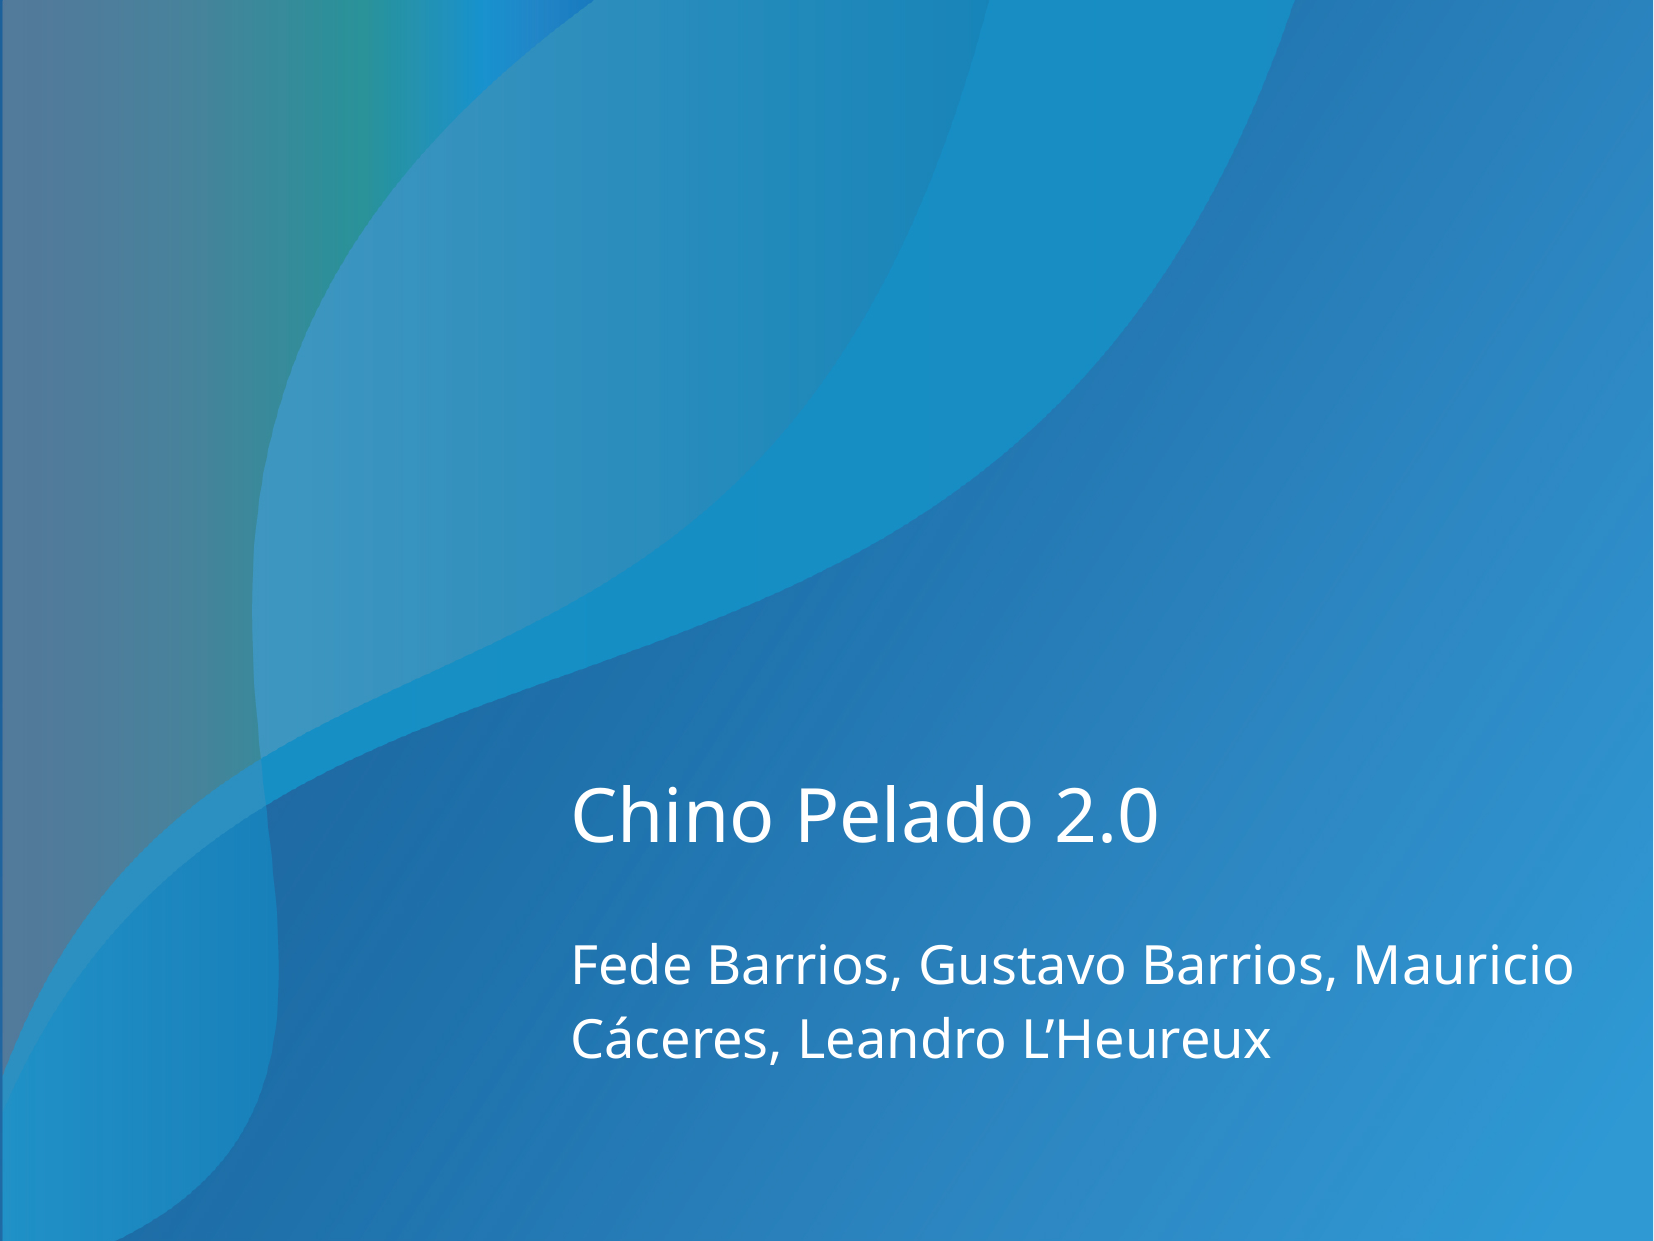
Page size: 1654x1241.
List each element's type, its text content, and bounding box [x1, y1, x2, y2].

picture [0, 0, 1654, 1241]
title Chino Pelado 2.0 [570, 702, 1496, 876]
subtitle Fede Barrios, Gustavo Barrios, Mauricio Cáceres, Leandro L’Heureux [570, 876, 1612, 1126]
